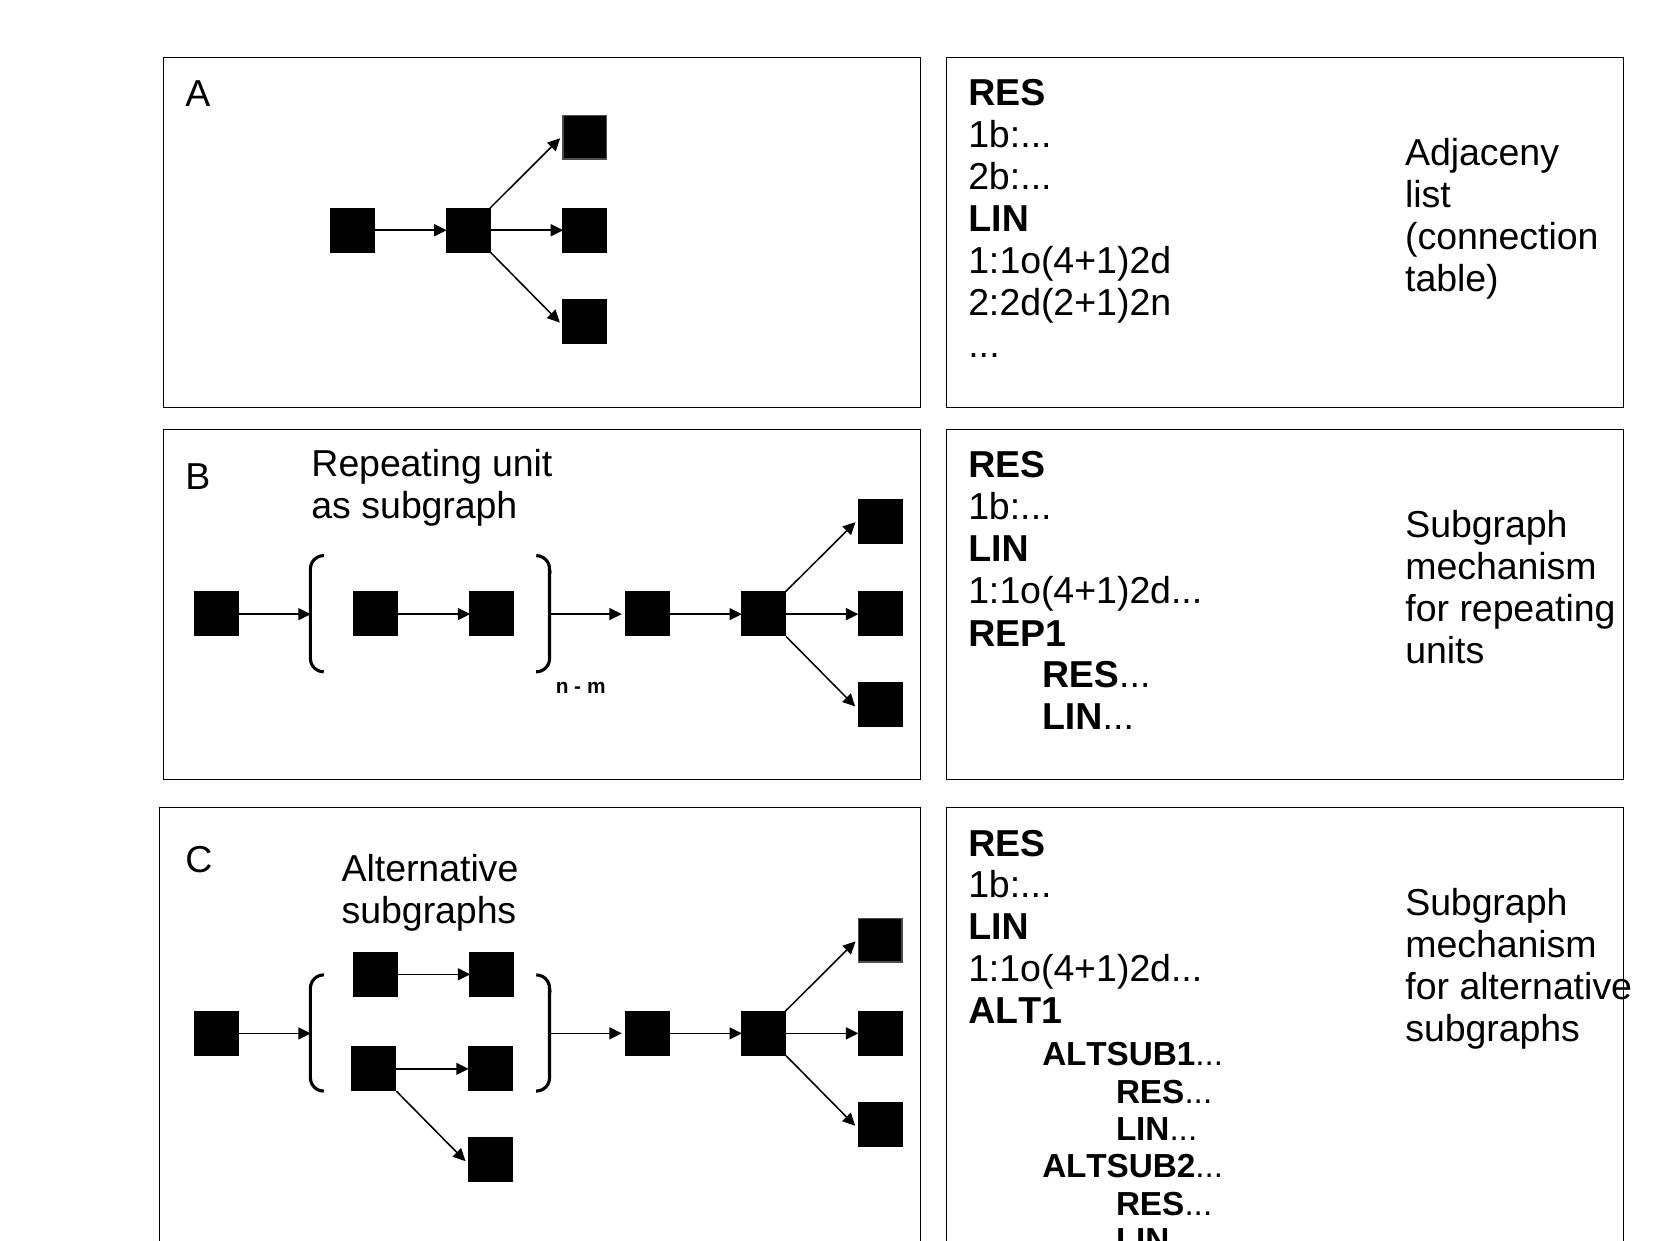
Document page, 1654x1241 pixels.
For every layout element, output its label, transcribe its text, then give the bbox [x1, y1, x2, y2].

text_box B [170, 448, 238, 506]
text_box n - m [541, 666, 639, 706]
text_box [946, 807, 1624, 1241]
text_box RES 1b:... 2b:... LIN 1:1o(4+1)2d 2:2d(2+1)2n ... [953, 64, 1186, 374]
text_box Subgraph mechanism for alternative subgraphs [1390, 874, 1648, 1058]
text_box [163, 429, 921, 780]
text_box RES 1b:... LIN 1:1o(4+1)2d... ALT1 ALTSUB1... RES... LIN... ALTSUB2... RES... LIN. [953, 814, 1279, 1241]
text_box RES 1b:... LIN 1:1o(4+1)2d... REP1 RES... LIN... [953, 436, 1218, 746]
text_box C [170, 830, 238, 889]
text_box [946, 429, 1624, 780]
text_box Subgraph mechanism for repeating units [1390, 496, 1631, 680]
text_box Adjaceny list (connection table) [1390, 124, 1614, 307]
text_box A [170, 64, 238, 122]
text_box [946, 57, 1624, 408]
text_box [159, 807, 921, 1241]
text_box [163, 57, 921, 408]
text_box Repeating unit as subgraph [296, 434, 578, 534]
text_box Alternative subgraphs [326, 839, 534, 939]
